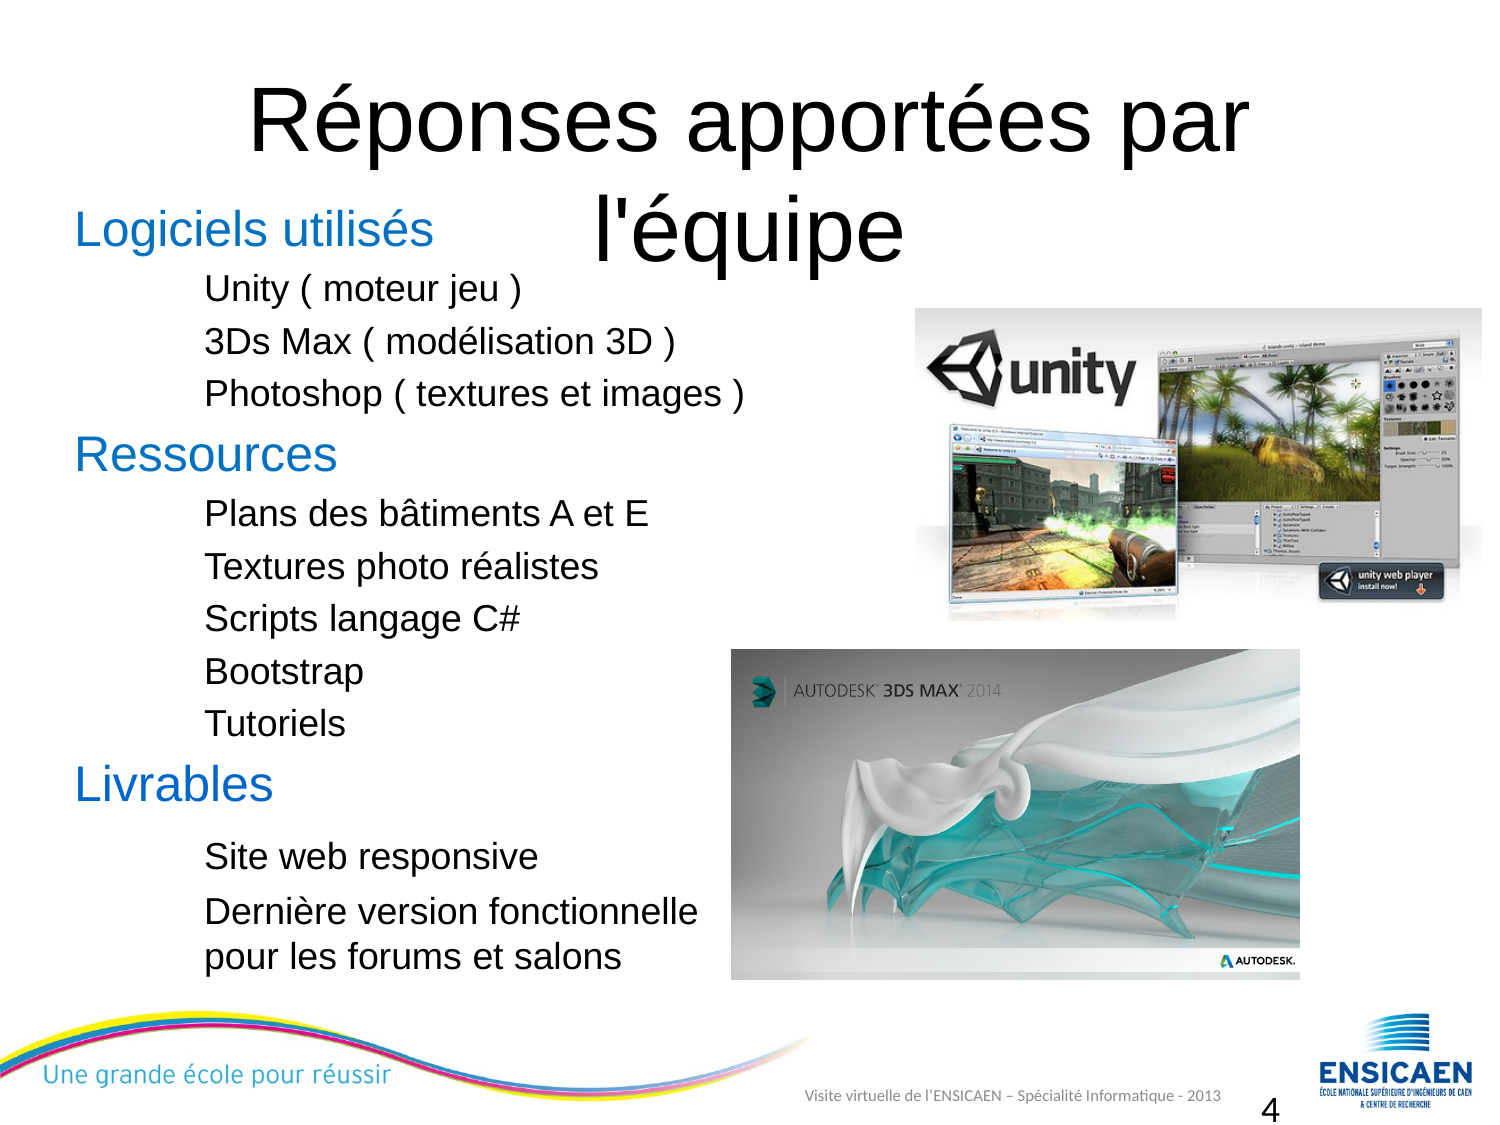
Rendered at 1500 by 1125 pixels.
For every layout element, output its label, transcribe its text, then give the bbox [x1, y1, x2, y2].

picture [1316, 1011, 1475, 1110]
picture [915, 308, 1482, 621]
text_box Logiciels utilisés Unity ( moteur jeu ) 3Ds Max ( modélisation 3D ) Photoshop ( textures et images ) Ressources Plans des bâtiments A et E Textures photo réalistes Scripts langage C# Bootstrap Tutoriels Livrables Site web responsive Dernière version fonctionnelle pour les forums et salons [59, 189, 768, 1027]
slide_number <numéro> [1246, 1070, 1317, 1125]
picture [731, 649, 1300, 980]
title Réponses apportées par l'équipe [75, 45, 1425, 233]
picture [0, 1011, 809, 1101]
